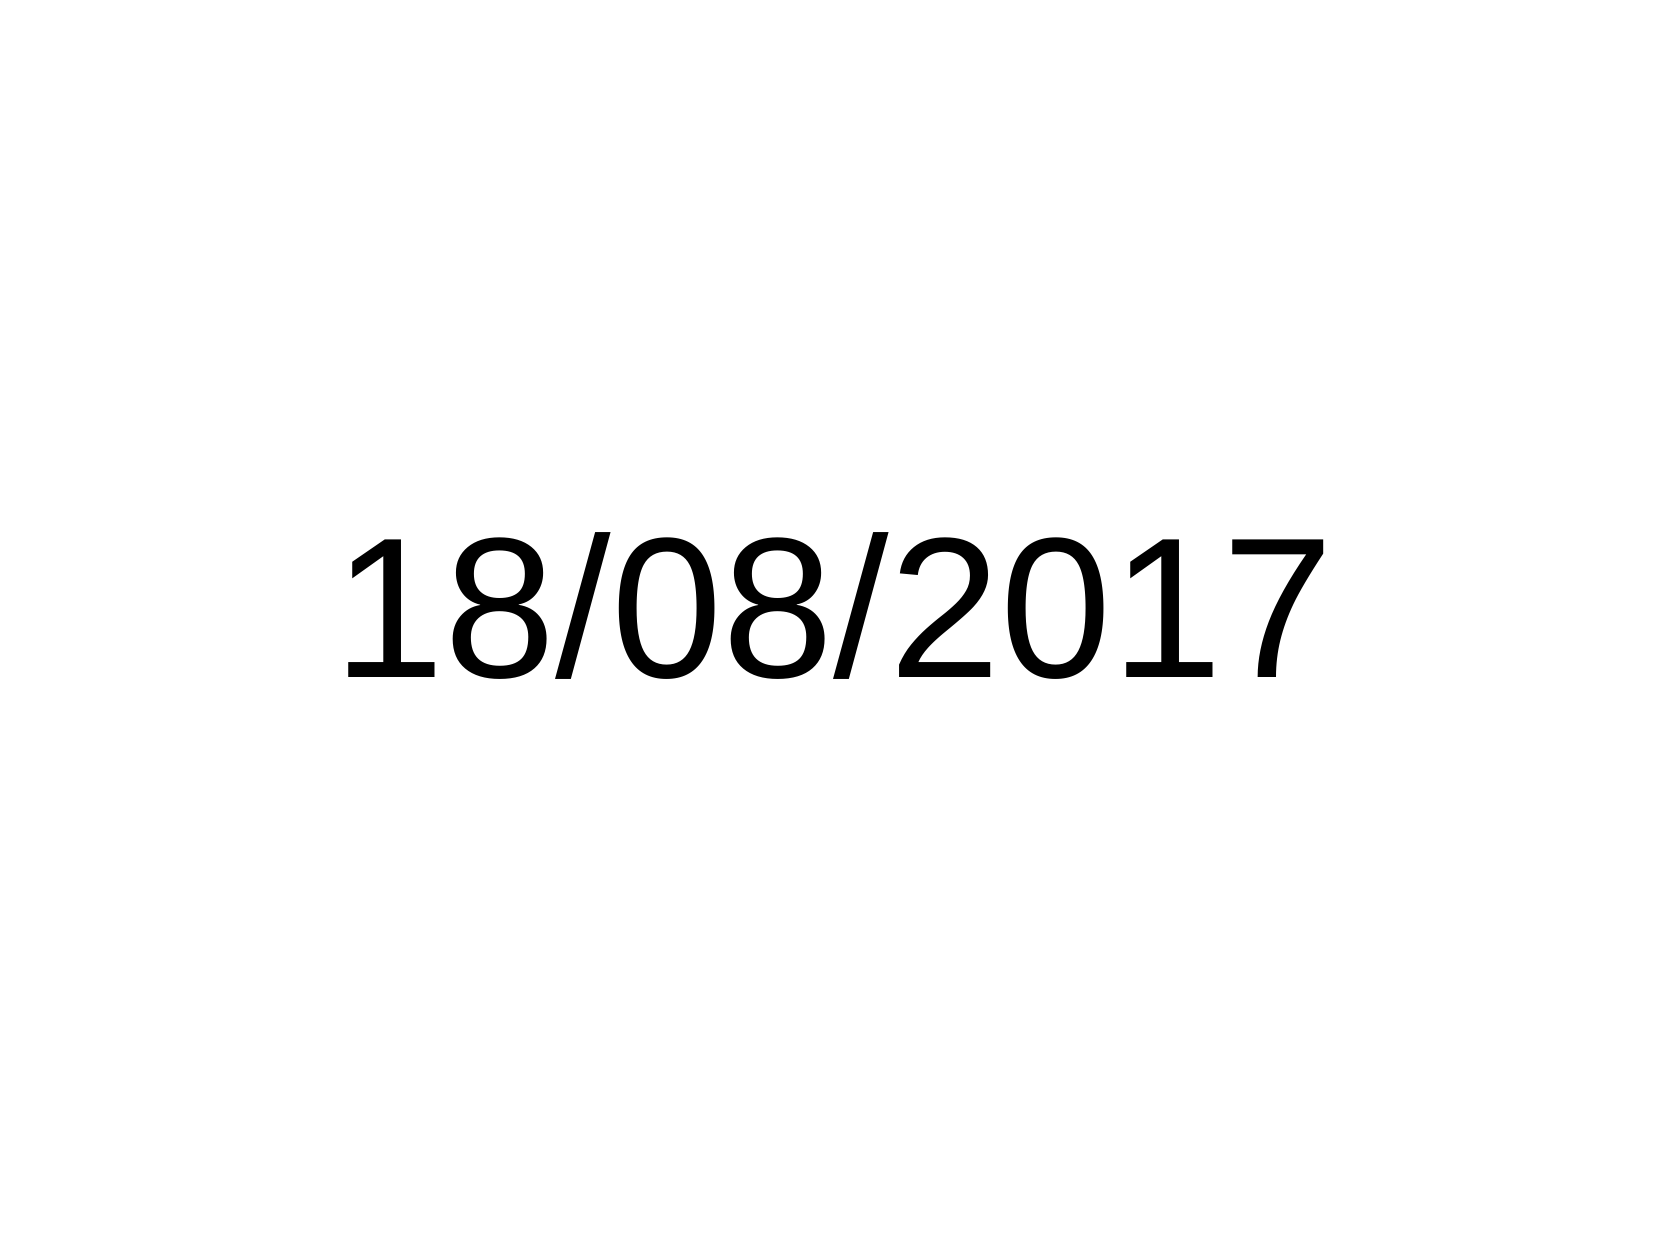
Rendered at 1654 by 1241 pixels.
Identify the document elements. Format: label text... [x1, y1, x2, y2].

title 18/08/2017 [90, 496, 1579, 721]
